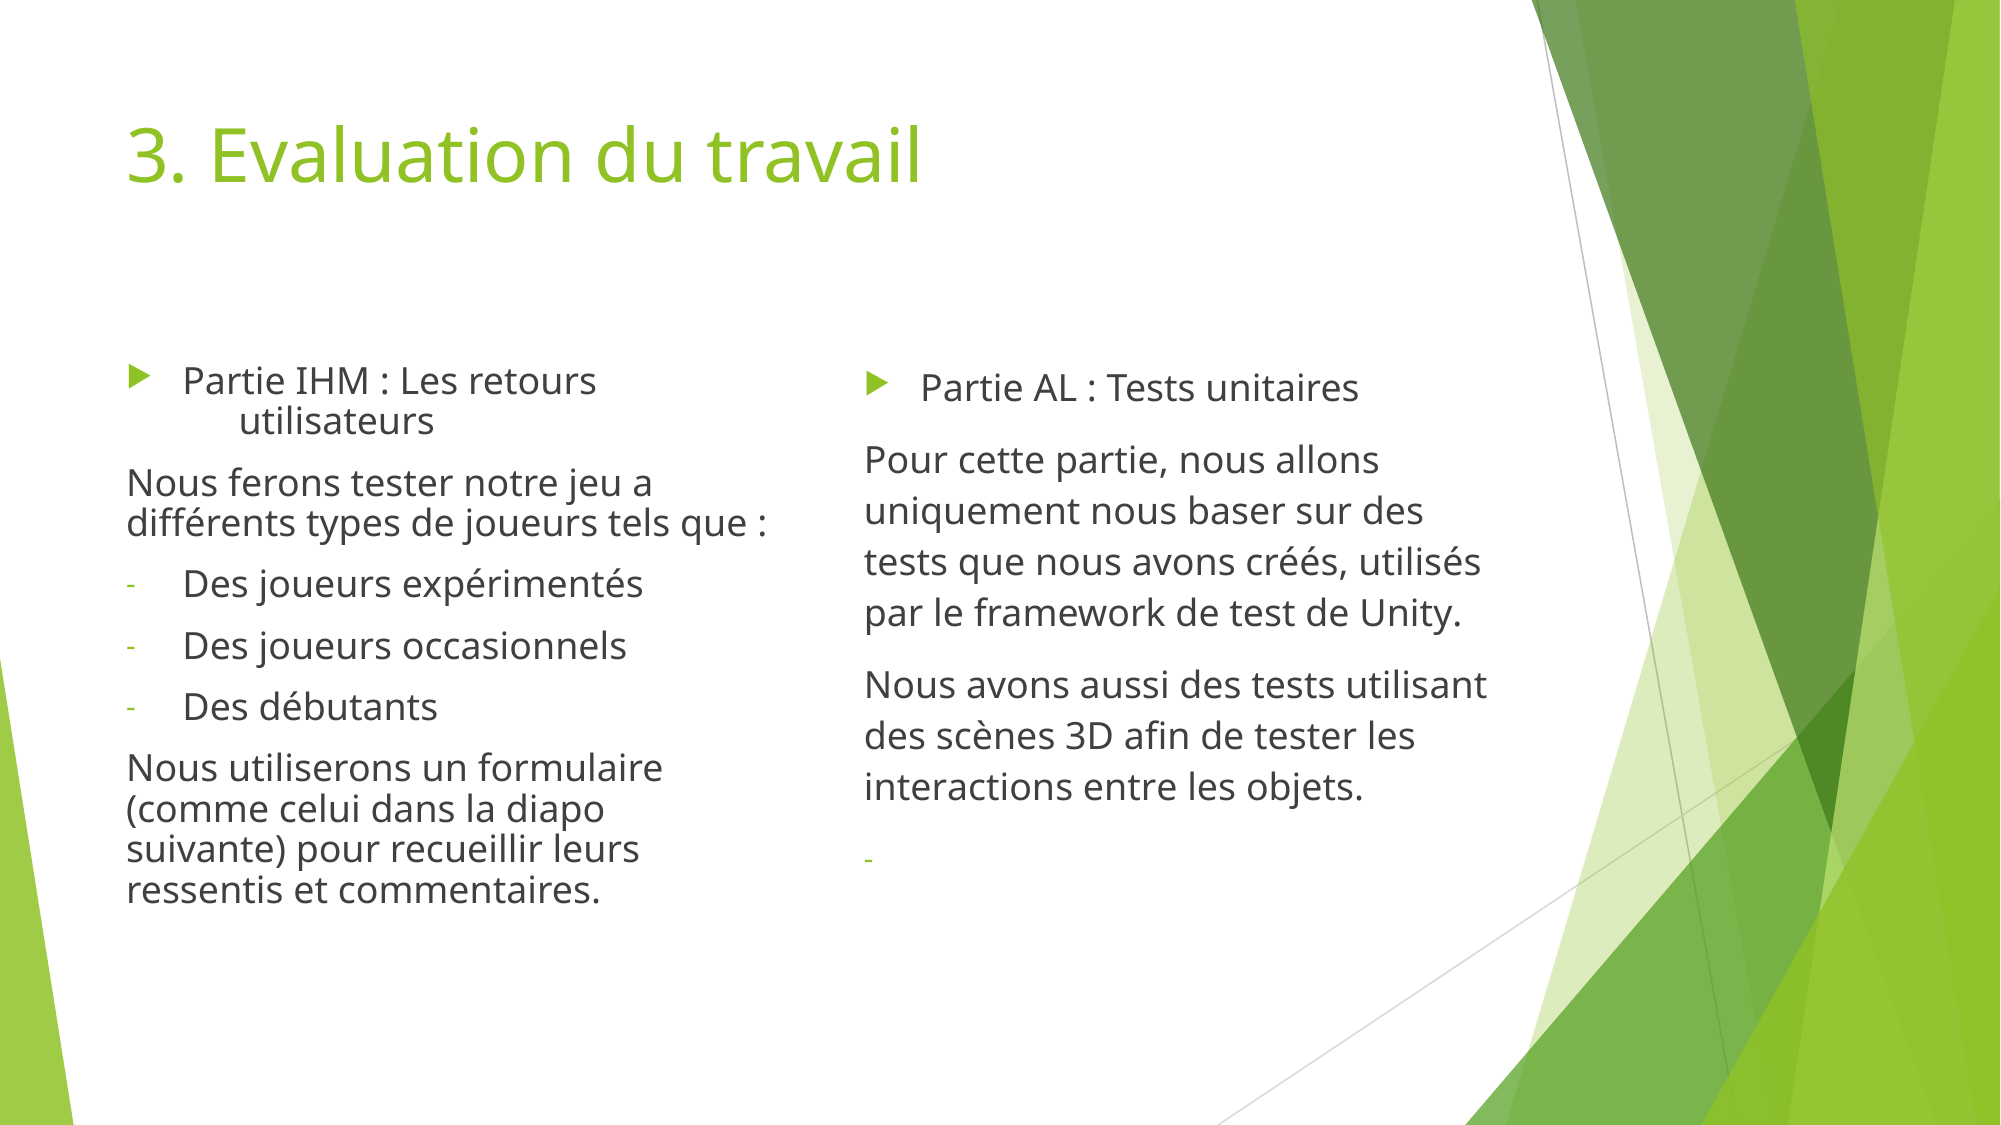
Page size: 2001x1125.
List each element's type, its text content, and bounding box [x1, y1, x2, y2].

text_box Partie AL : Tests unitaires Pour cette partie, nous allons uniquement nous baser sur des tests que nous avons créés, utilisés par le framework de test de Unity. Nous avons aussi des tests utilisant des scènes 3D afin de tester les interactions entre les objets. [848, 354, 1522, 868]
list Partie IHM : Les retours utilisateurs Nous ferons tester notre jeu a différents types de joueurs tels que : Des joueurs expérimentés Des joueurs occasionnels Des débutants Nous utiliserons un formulaire (comme celui dans la diapo suivante) pour recueillir leurs ressentis et commentaires. [111, 354, 784, 935]
title 3. Evaluation du travail [111, 99, 1522, 317]
